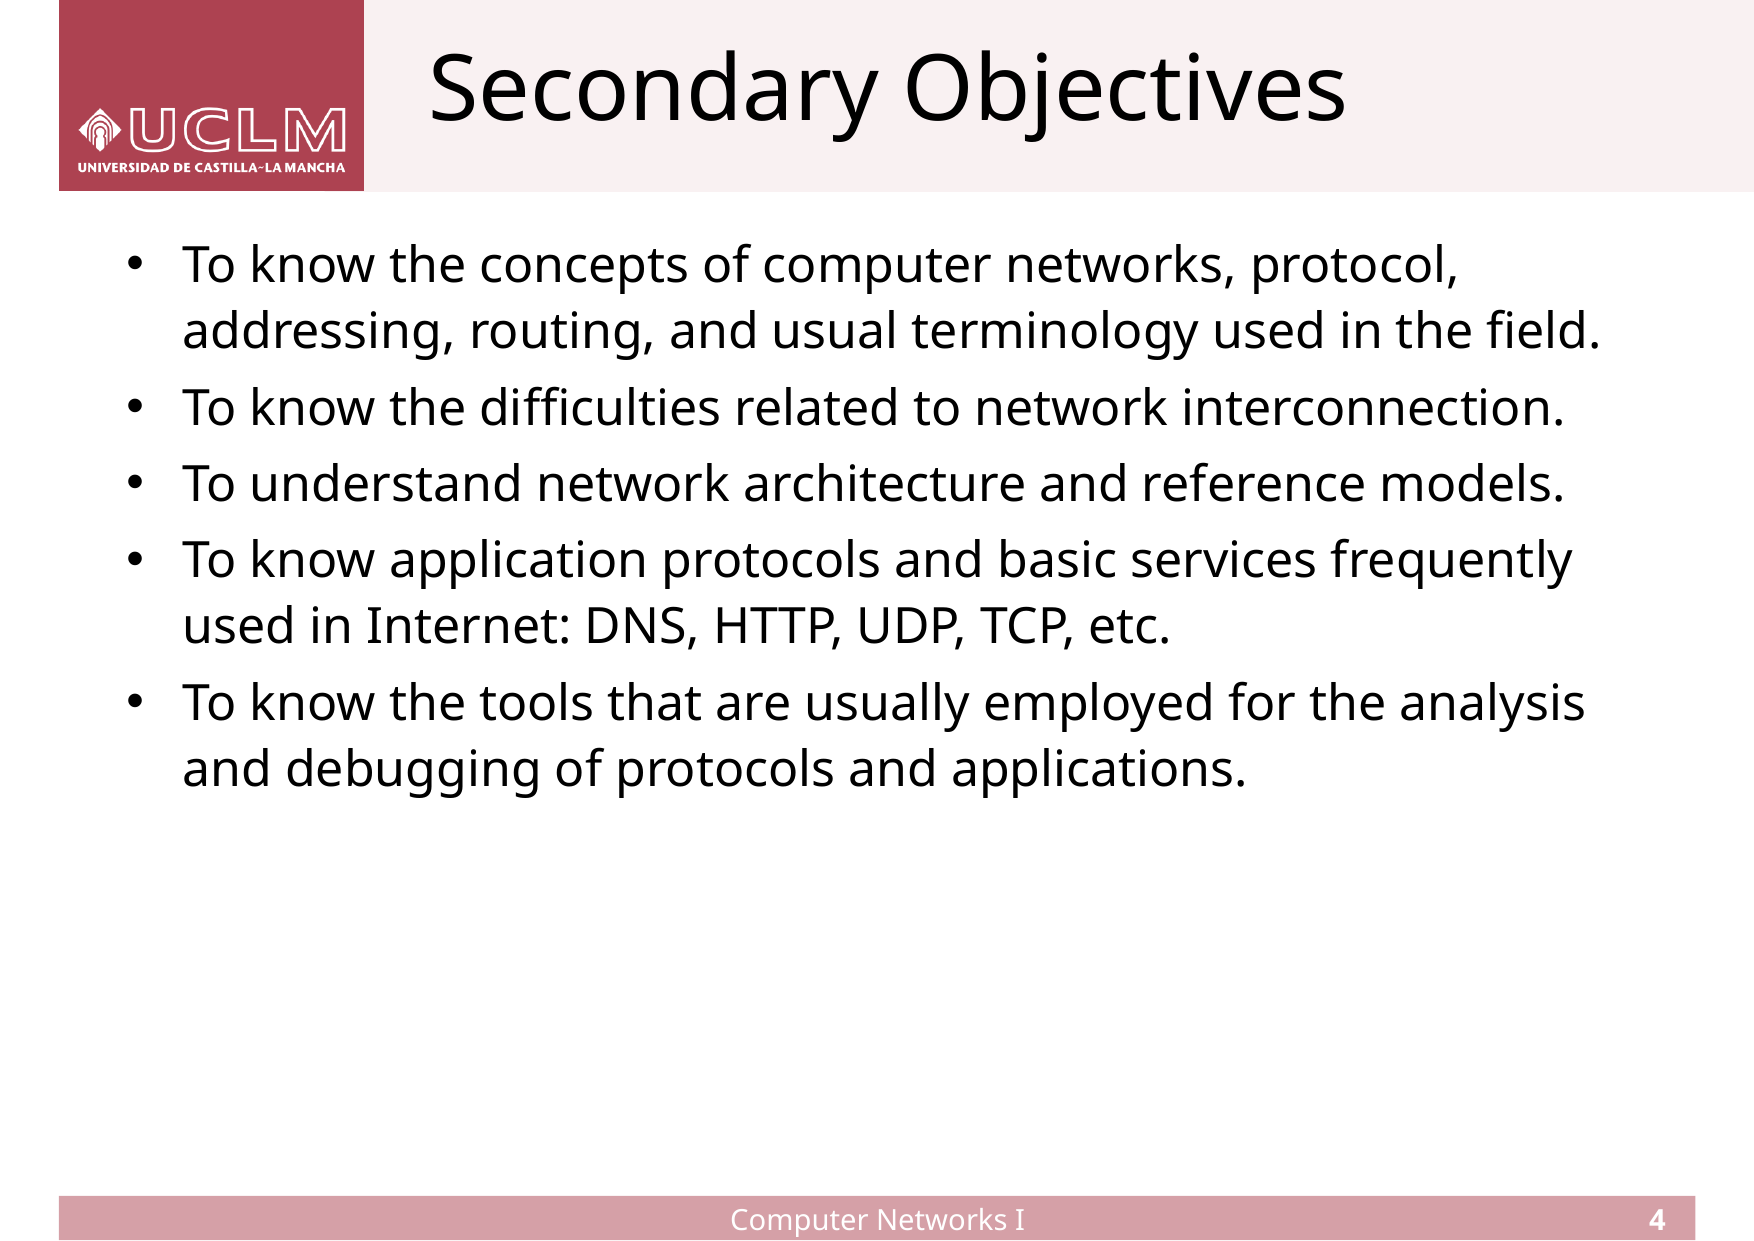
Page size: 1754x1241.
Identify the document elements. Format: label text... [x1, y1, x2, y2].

picture [59, 0, 364, 191]
title Secondary Objectives [413, 0, 1667, 206]
slide_number <number> [1257, 1200, 1666, 1236]
list To know the concepts of computer networks, protocol, addressing, routing, and usual terminology used in the field. To know the difficulties related to network interconnection. To understand network architecture and reference models. To know application protocols and basic services frequently used in Internet: DNS, HTTP, UDP, TCP, etc. To know the tools that are usually employed for the analysis and debugging of protocols and applications. [126, 226, 1624, 932]
footer Computer Networks I [599, 1200, 1156, 1236]
